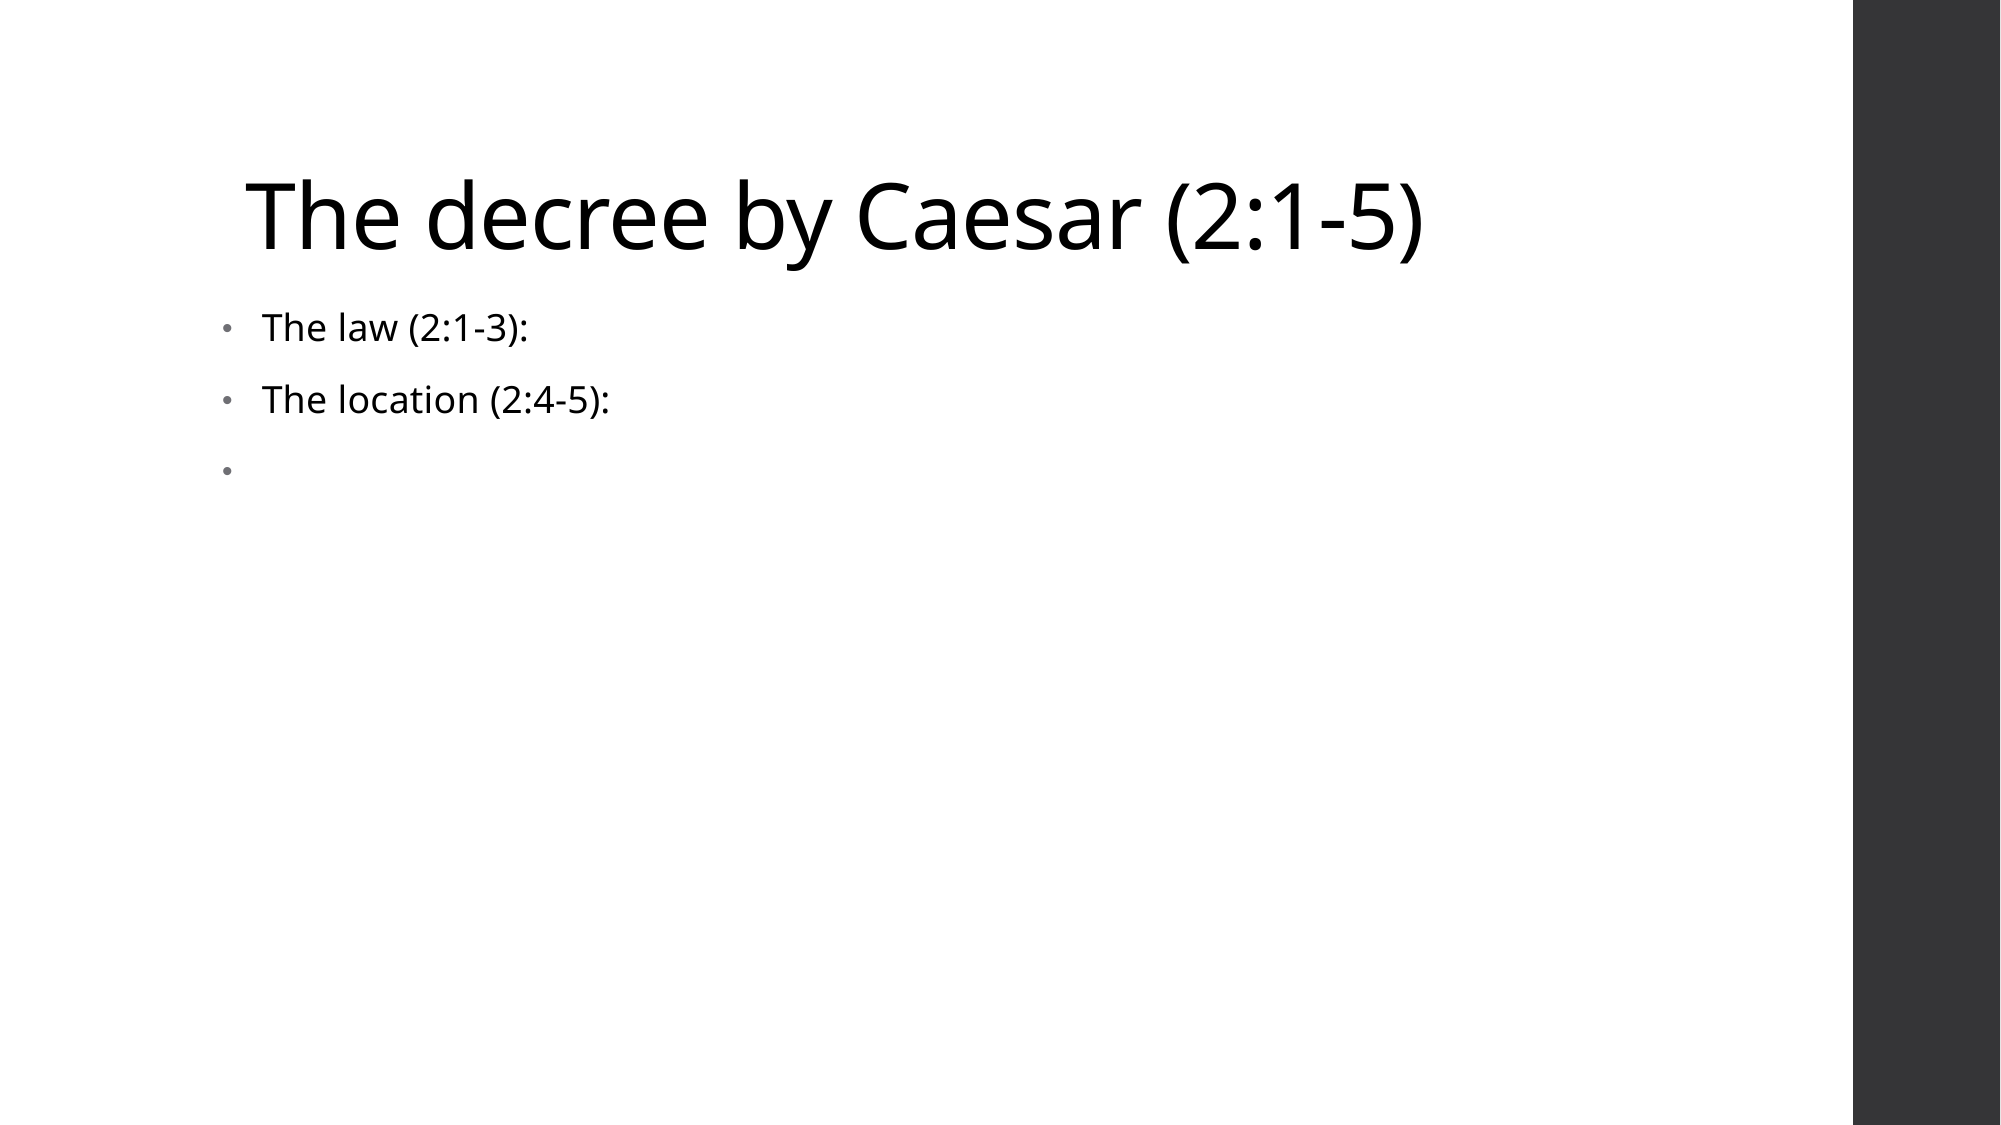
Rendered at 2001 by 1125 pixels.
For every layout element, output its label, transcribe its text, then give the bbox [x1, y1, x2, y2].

list The law (2:1-3): The location (2:4-5): [206, 299, 1617, 1014]
title The decree by Caesar (2:1-5) [206, 60, 1797, 278]
